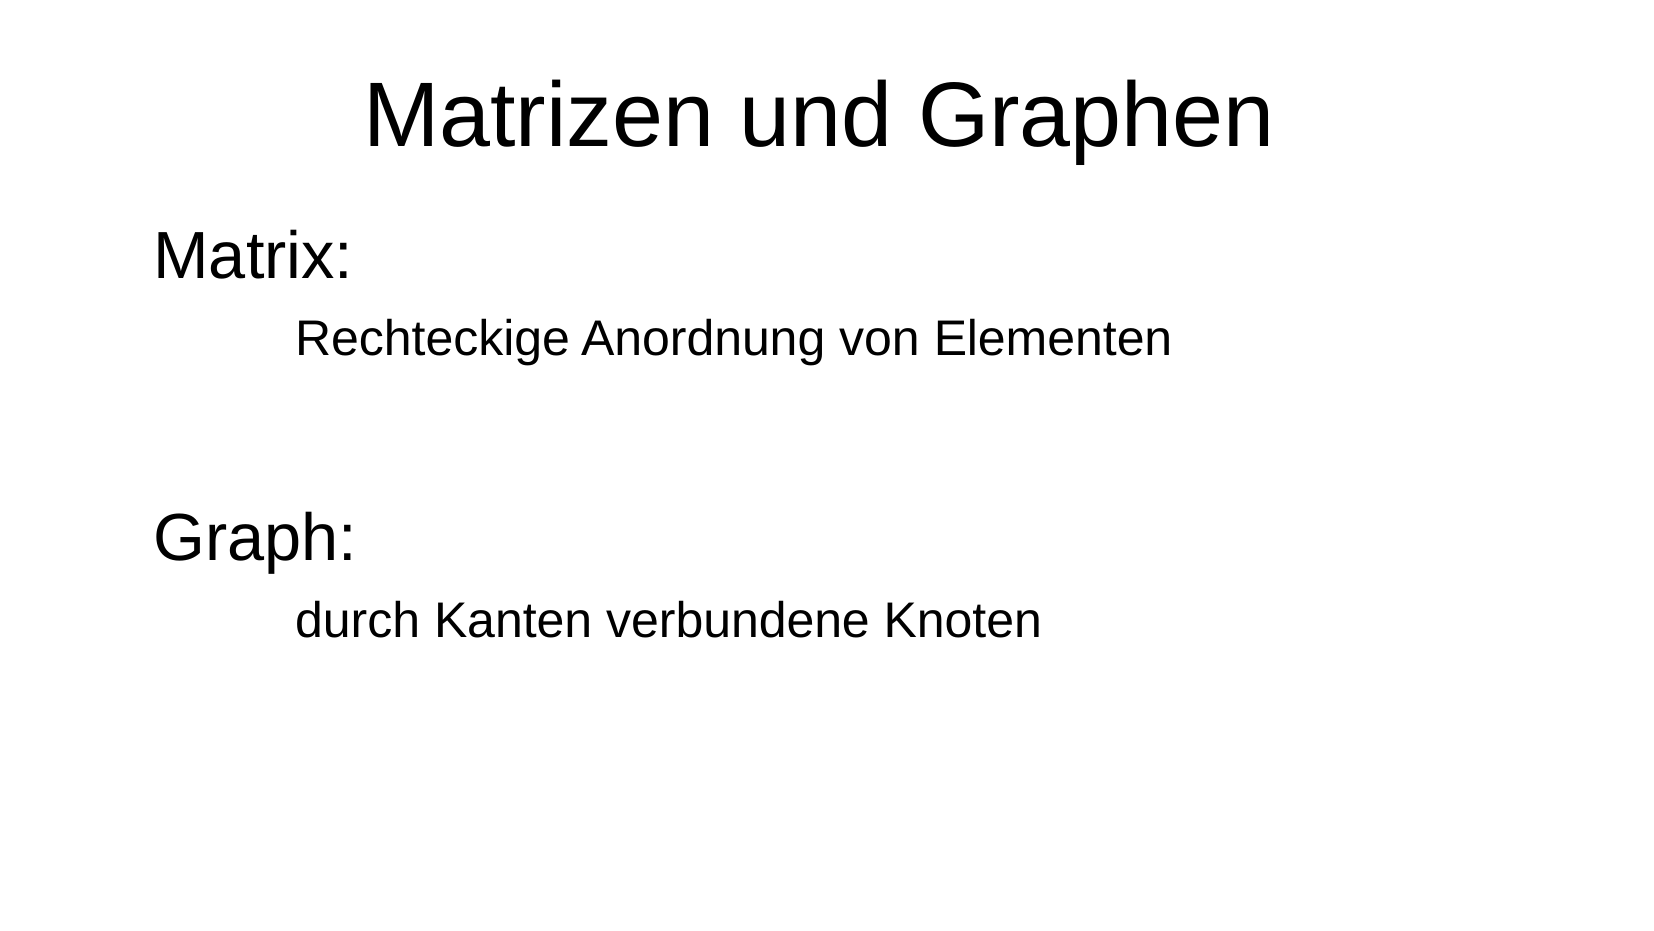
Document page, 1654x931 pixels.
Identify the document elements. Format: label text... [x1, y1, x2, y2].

list Matrix: Rechteckige Anordnung von Elementen Graph: durch Kanten verbundene Knoten [82, 217, 1571, 758]
title Matrizen und Graphen [82, 37, 1571, 193]
